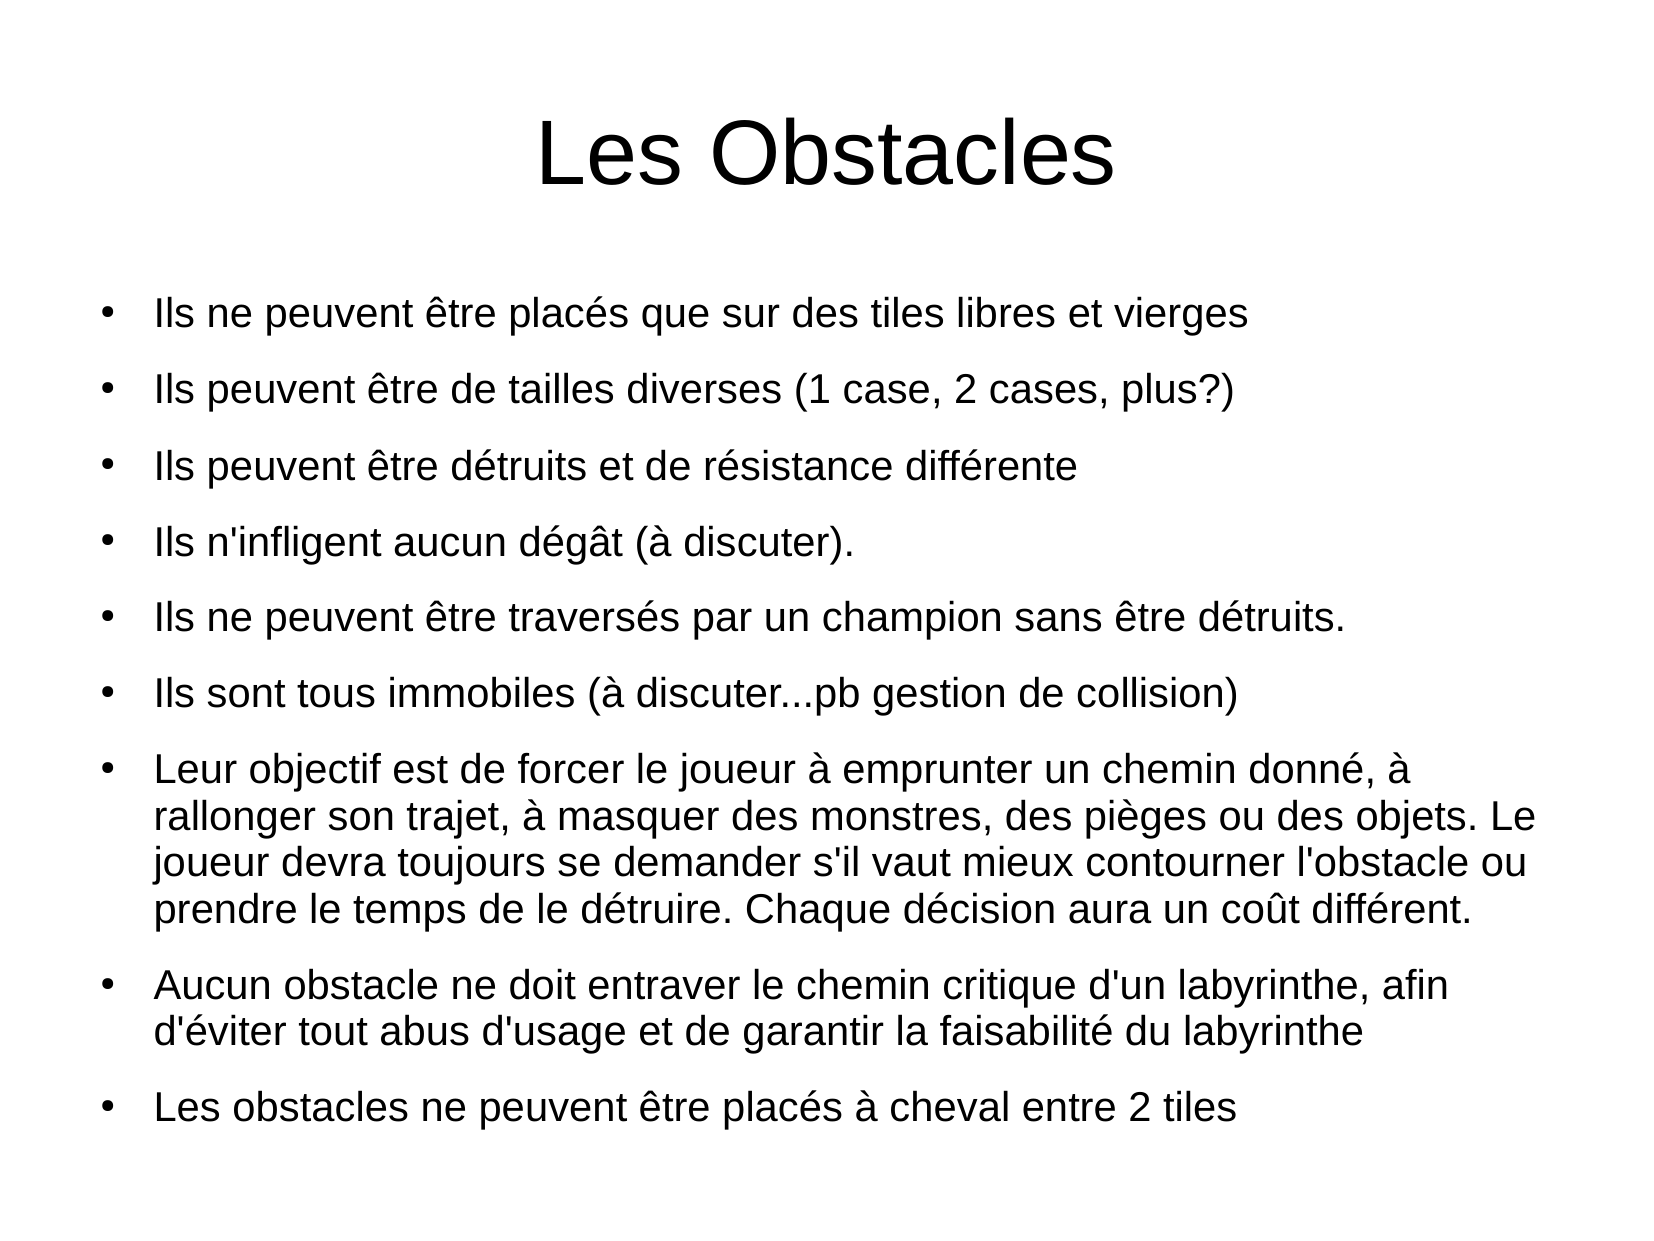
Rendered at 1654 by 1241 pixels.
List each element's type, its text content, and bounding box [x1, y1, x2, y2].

title Les Obstacles [82, 49, 1571, 257]
list Ils ne peuvent être placés que sur des tiles libres et vierges Ils peuvent être de tailles diverses (1 case, 2 cases, plus?) Ils peuvent être détruits et de résistance différente Ils n'infligent aucun dégât (à discuter). Ils ne peuvent être traversés par un champion sans être détruits. Ils sont tous immobiles (à discuter...pb gestion de collision) Leur objectif est de forcer le joueur à emprunter un chemin donné, à rallonger son trajet, à masquer des monstres, des pièges ou des objets. Le joueur devra toujours se demander s'il vaut mieux contourner l'obstacle ou prendre le temps de le détruire. Chaque décision aura un coût différent. Aucun obstacle ne doit entraver le chemin critique d'un labyrinthe, afin d'éviter tout abus d'usage et de garantir la faisabilité du labyrinthe Les obstacles ne peuvent être placés à cheval entre 2 tiles [82, 290, 1571, 1135]
